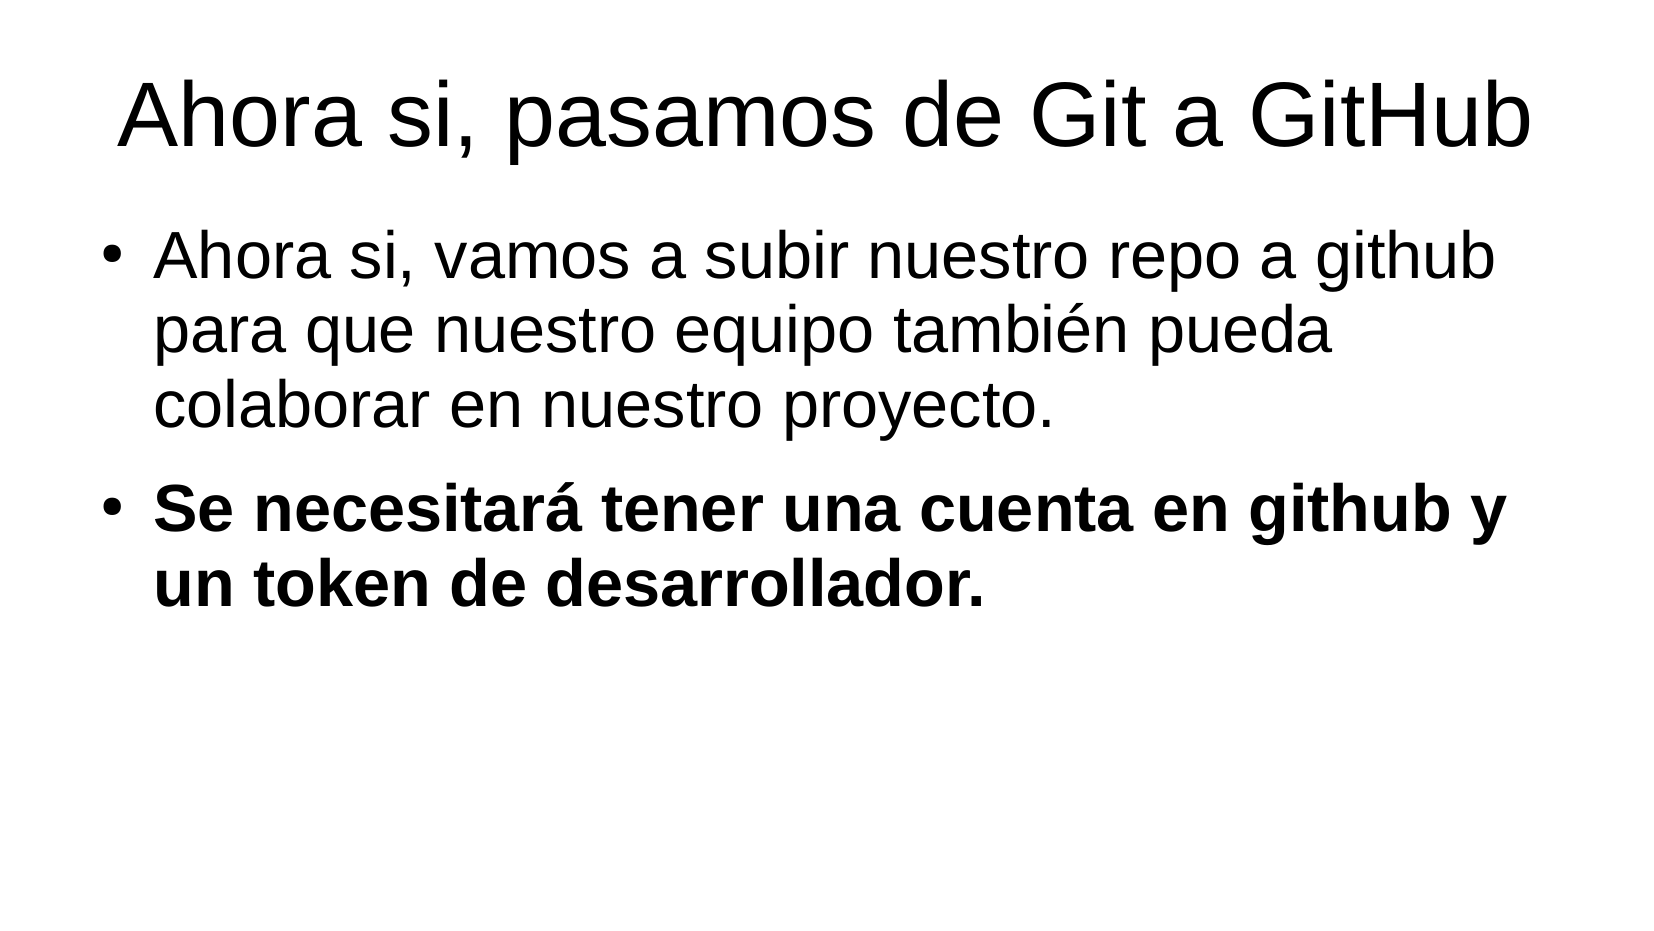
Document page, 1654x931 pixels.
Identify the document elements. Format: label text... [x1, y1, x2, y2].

title Ahora si, pasamos de Git a GitHub [82, 37, 1571, 193]
list Ahora si, vamos a subir nuestro repo a github para que nuestro equipo también pueda colaborar en nuestro proyecto. Se necesitará tener una cuenta en github y un token de desarrollador. [82, 217, 1571, 758]
